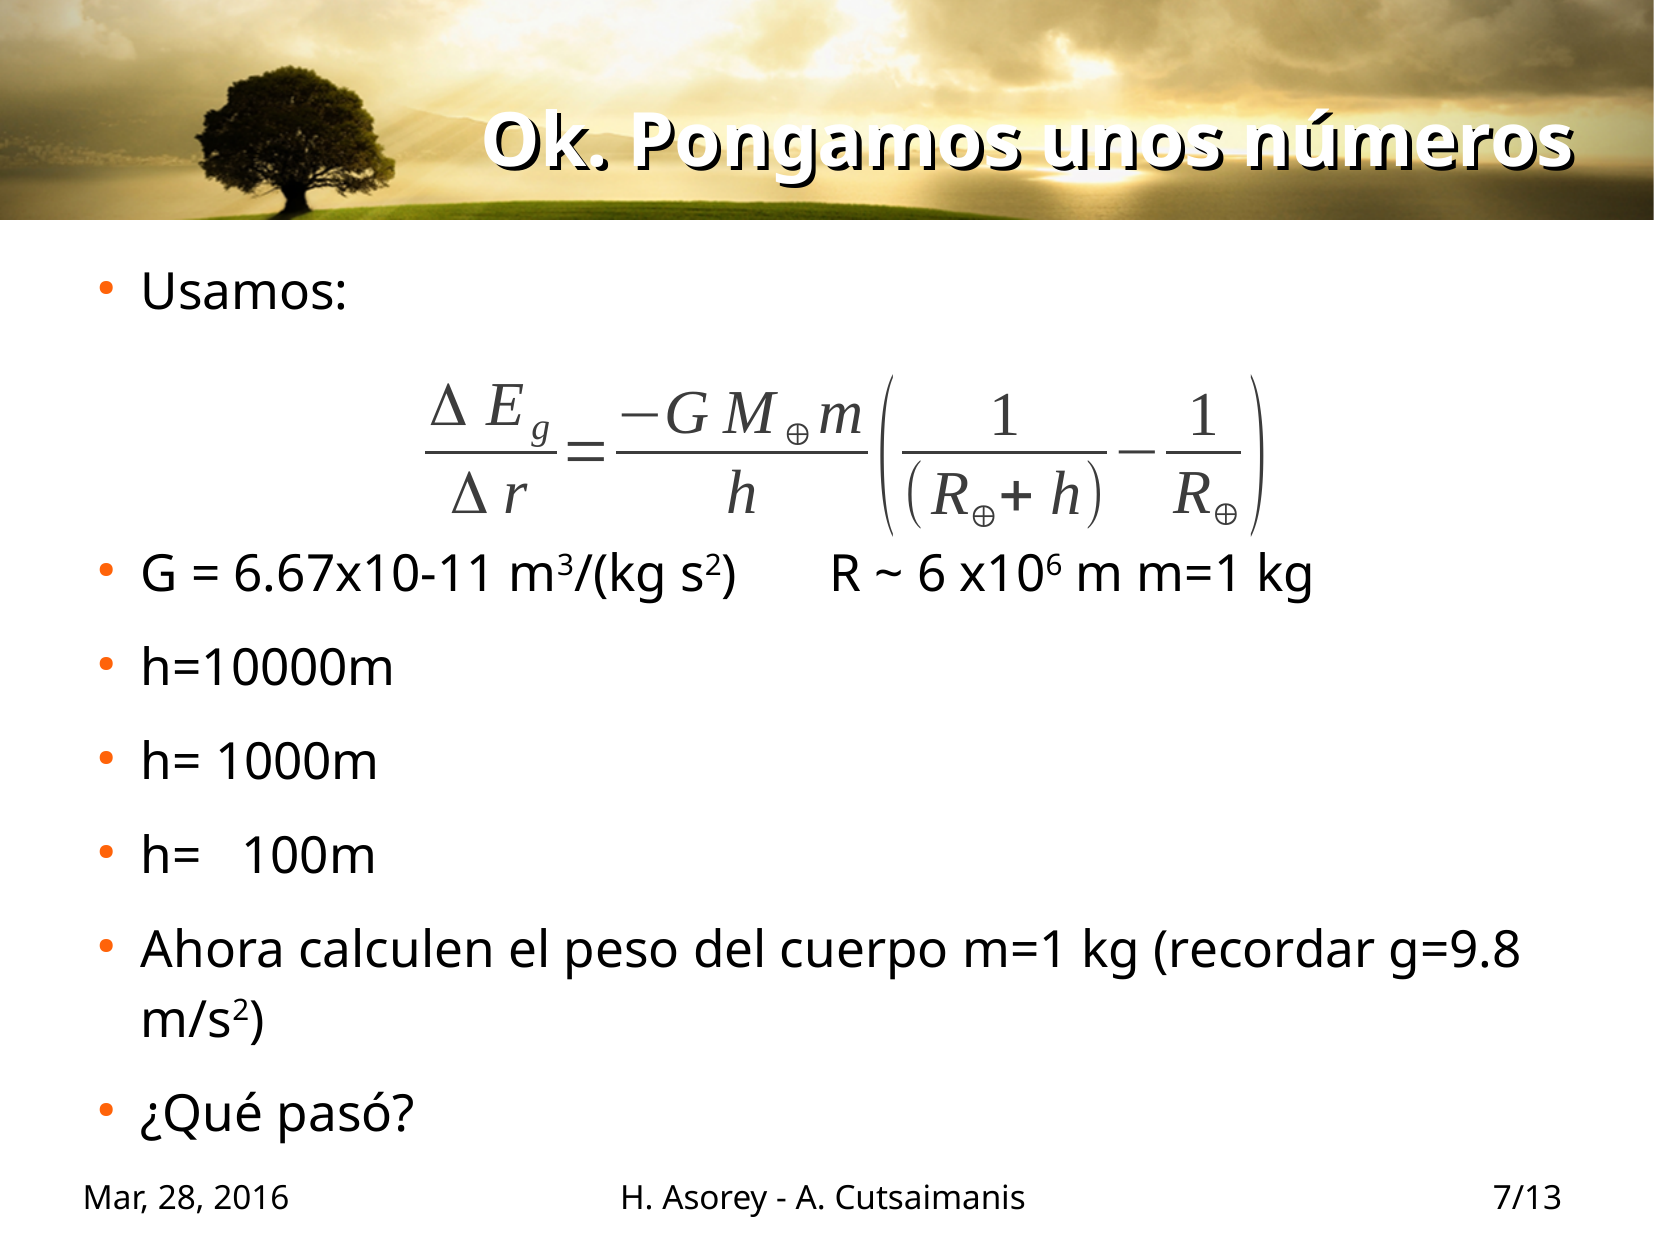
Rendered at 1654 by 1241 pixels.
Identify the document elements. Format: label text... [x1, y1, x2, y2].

title Ok. Pongamos unos números [86, 49, 1576, 226]
list Usamos: G = 6.67x10-11 m3/(kg s2) R ~ 6 x106 m m=1 kg h=10000m h= 1000m h= 100m Ahora calculen el peso del cuerpo m=1 kg (recordar g=9.8 m/s2) ¿Qué pasó? [82, 255, 1571, 1156]
chart [415, 369, 1276, 541]
picture [0, 0, 1654, 220]
